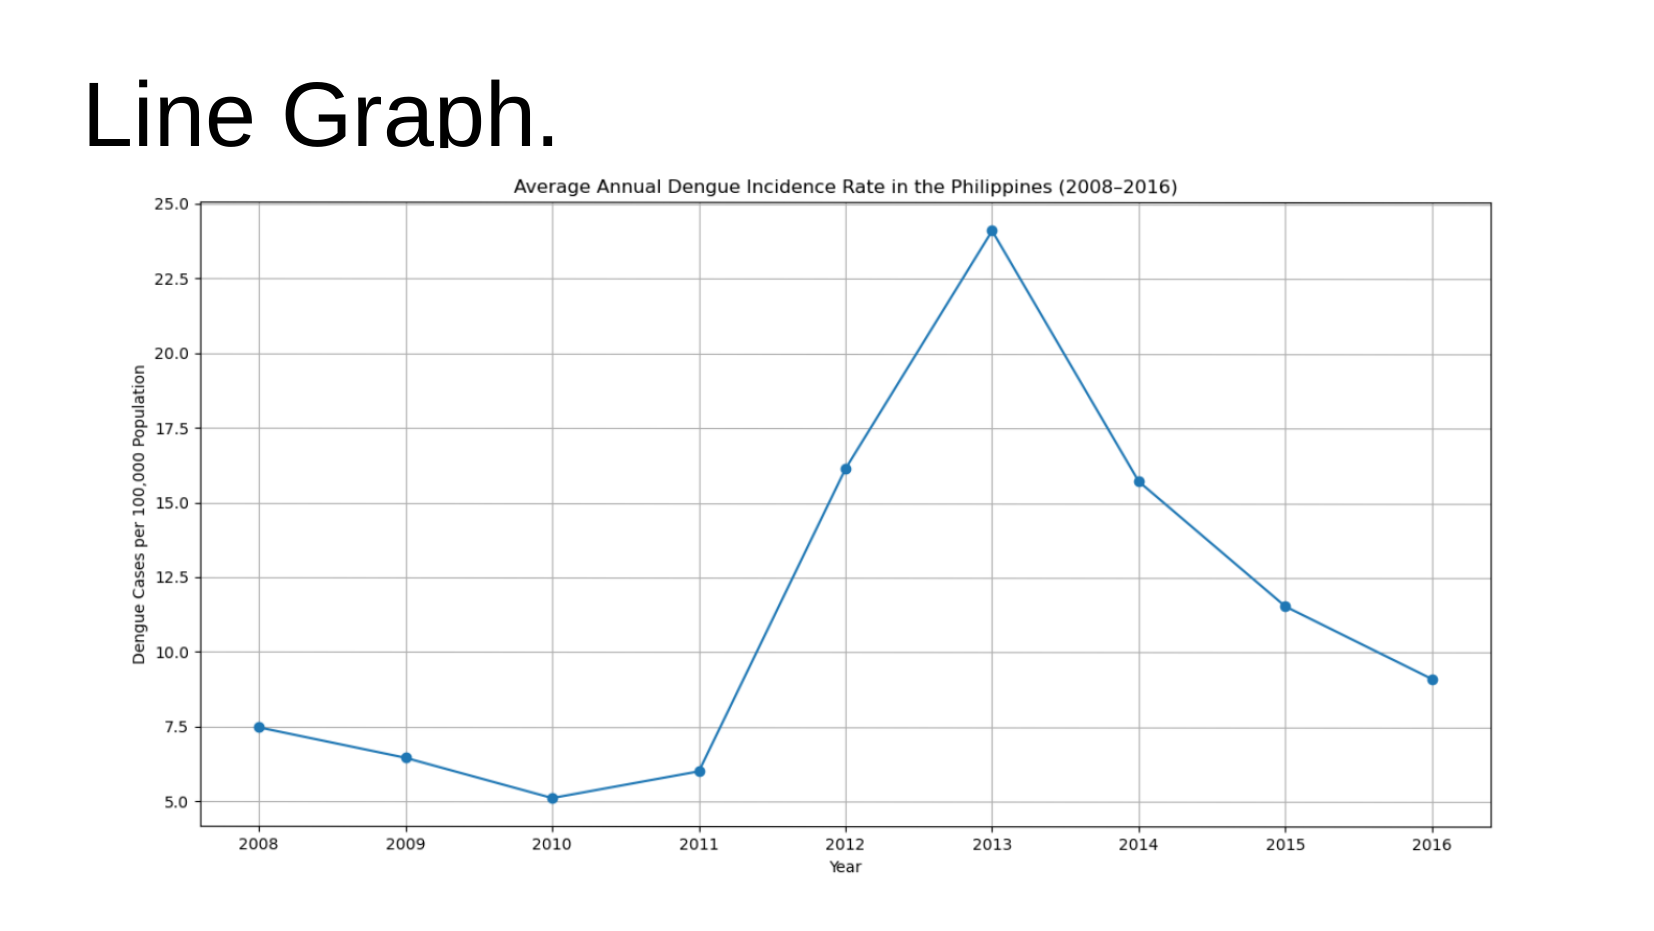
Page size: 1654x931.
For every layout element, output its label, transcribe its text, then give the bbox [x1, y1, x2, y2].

picture [93, 147, 1511, 916]
title Line Graph. [82, 37, 1571, 193]
